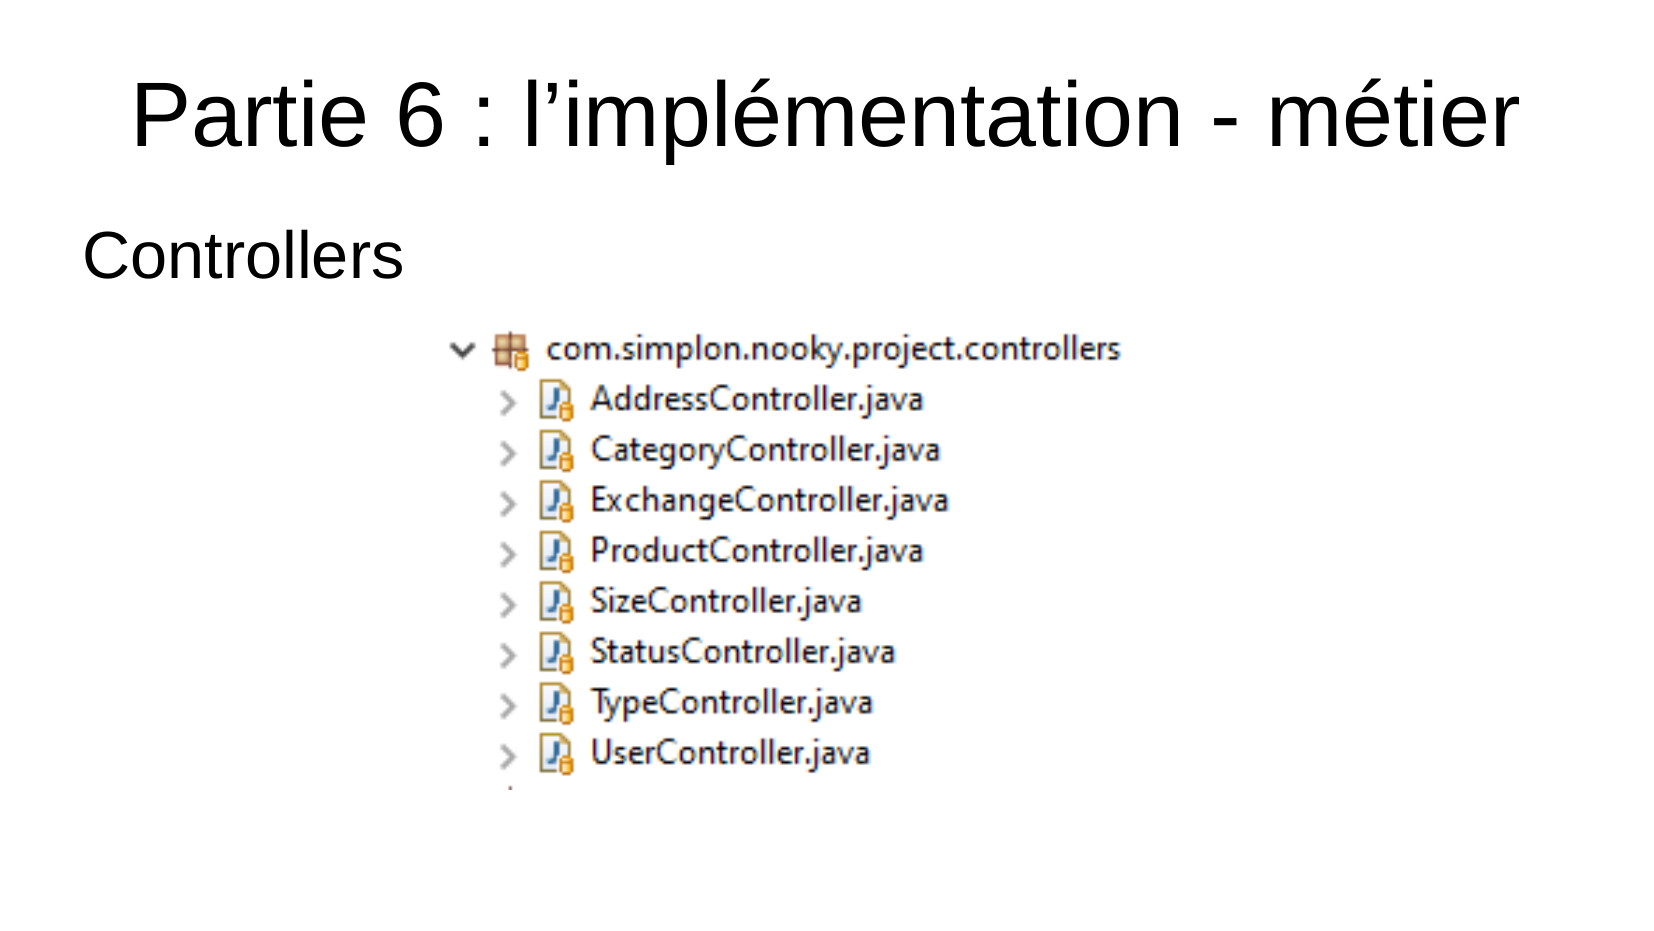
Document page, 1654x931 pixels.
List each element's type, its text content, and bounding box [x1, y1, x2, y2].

list Controllers [82, 217, 1571, 758]
title Partie 6 : l’implémentation - métier [82, 37, 1571, 193]
picture [392, 324, 1270, 790]
